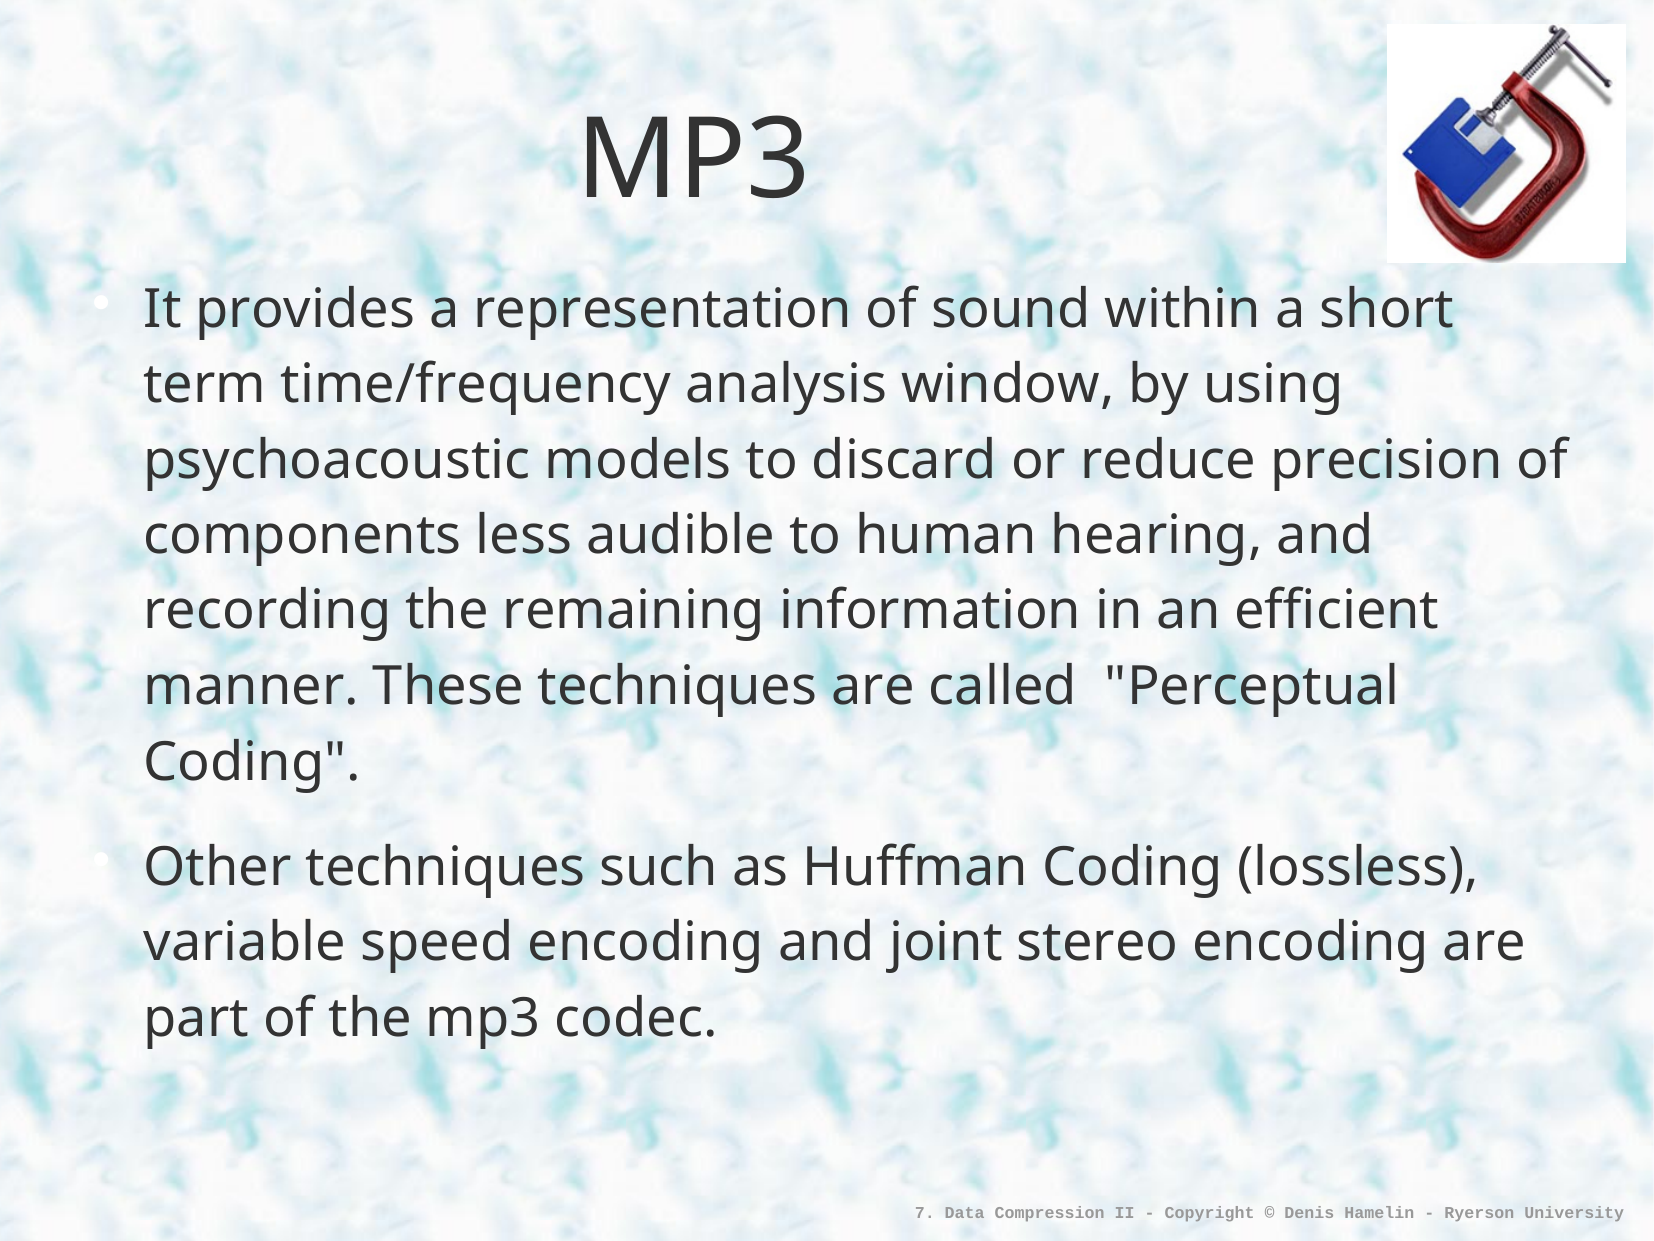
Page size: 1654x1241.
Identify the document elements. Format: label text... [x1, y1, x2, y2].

title MP3 [37, 37, 1350, 245]
picture [0, 0, 1654, 1241]
list It provides a representation of sound within a short term time/frequency analysis window, by using psychoacoustic models to discard or reduce precision of components less audible to human hearing, and recording the remaining information in an efficient manner. These techniques are called "Perceptual Coding". Other techniques such as Huffman Coding (lossless), variable speed encoding and joint stereo encoding are part of the mp3 codec. [75, 262, 1576, 1241]
